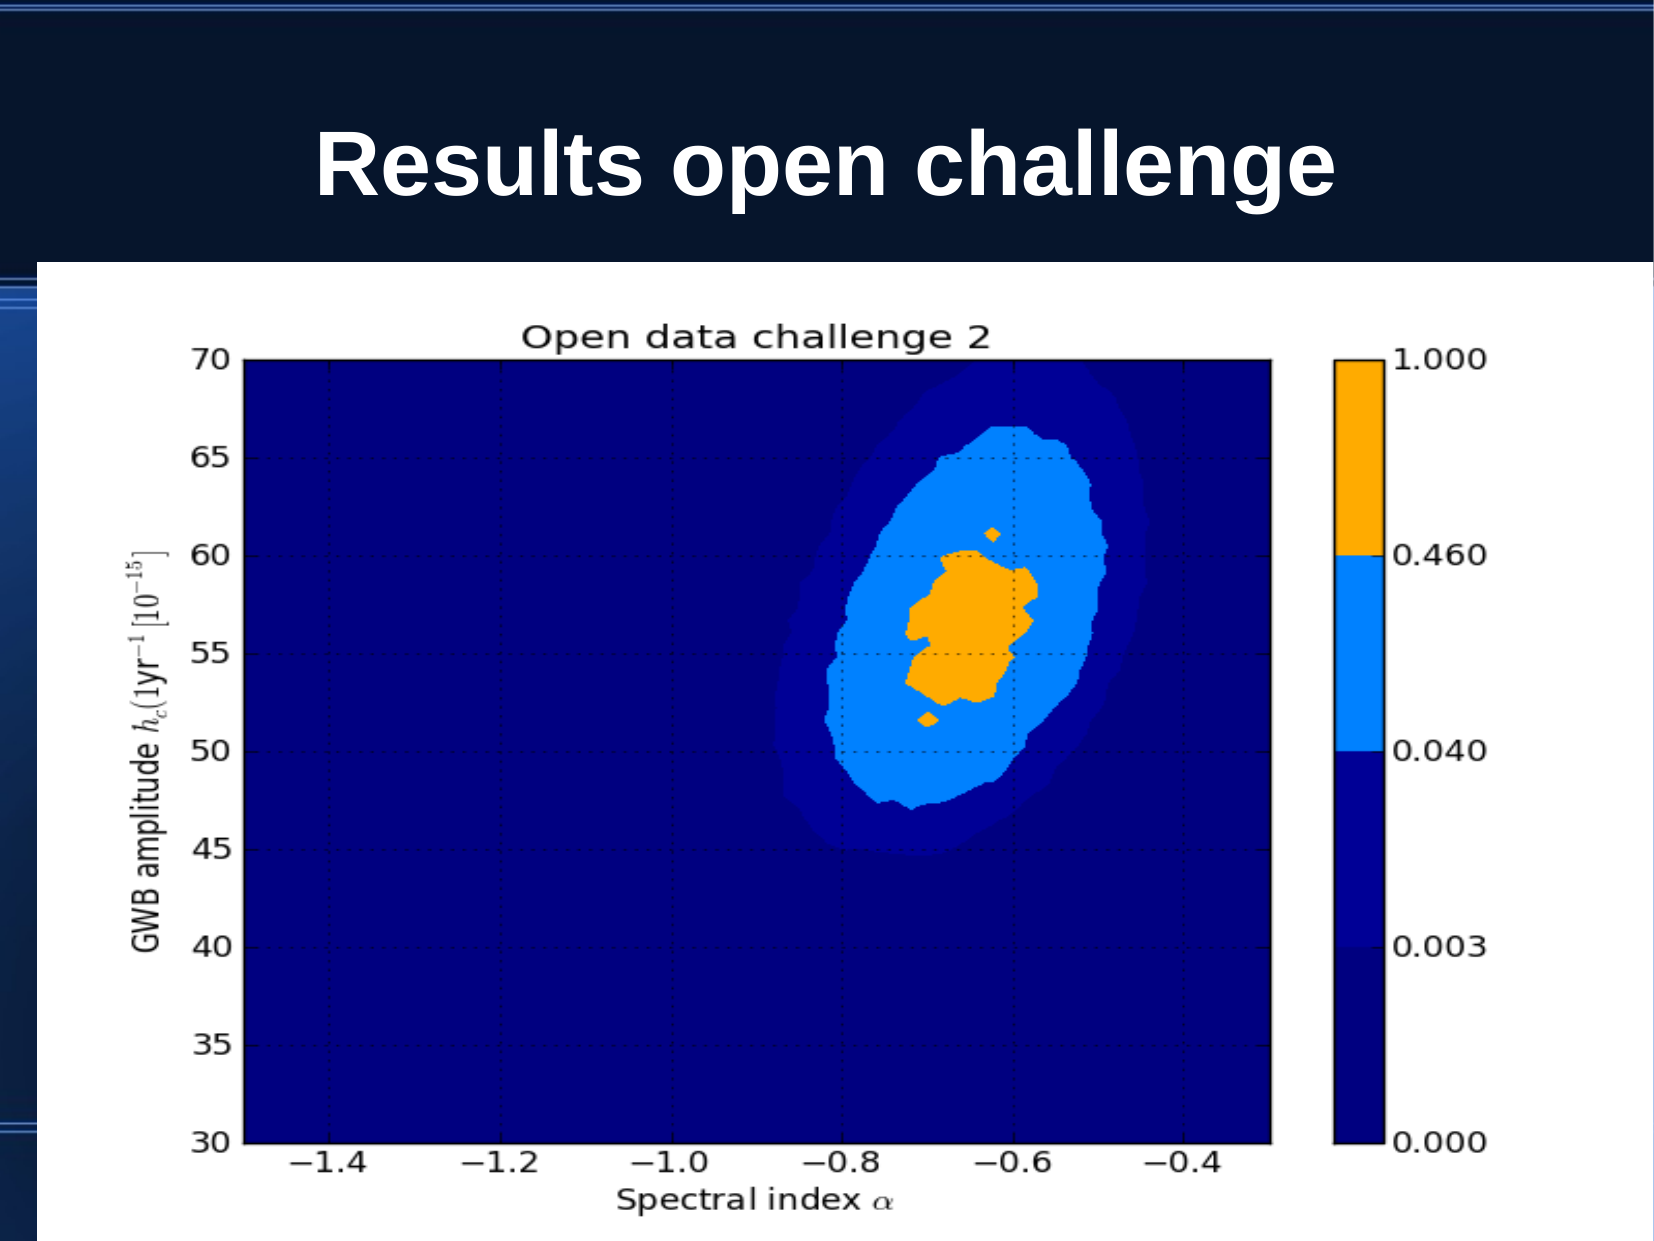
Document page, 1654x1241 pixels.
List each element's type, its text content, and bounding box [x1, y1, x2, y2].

picture [0, 0, 1654, 1241]
title Results open challenge [82, 49, 1571, 257]
